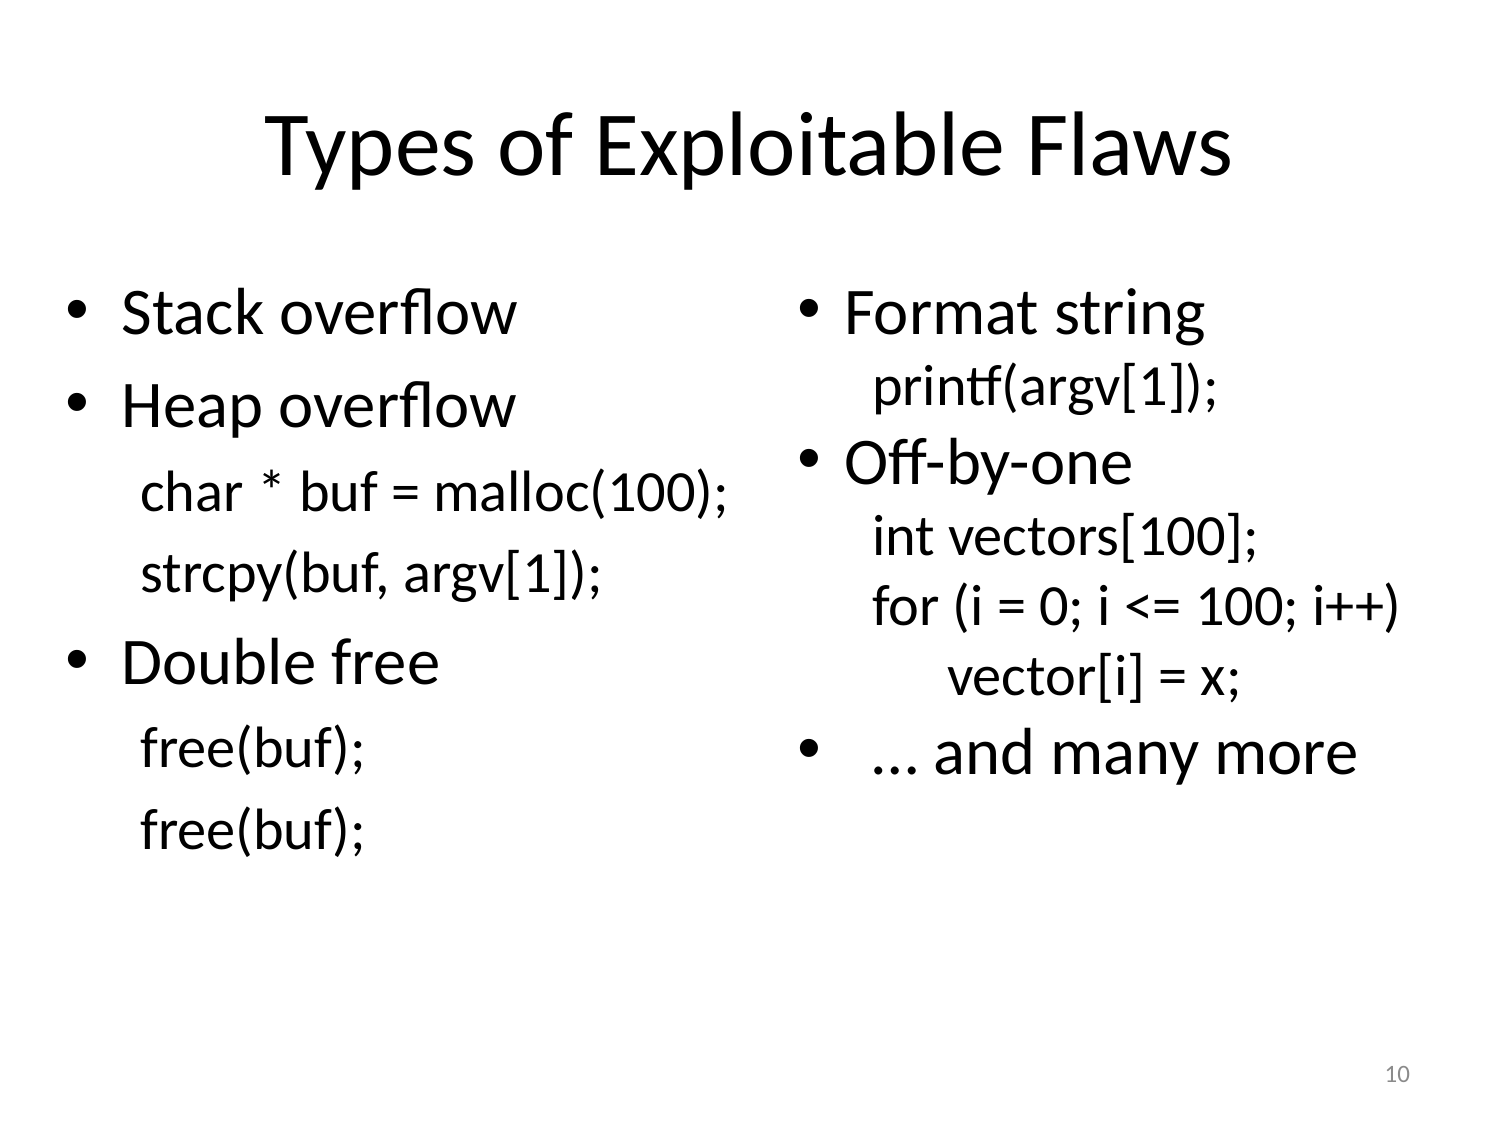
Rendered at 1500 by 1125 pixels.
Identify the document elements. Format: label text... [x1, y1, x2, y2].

list Stack overflow Heap overflow char * buf = malloc(100); strcpy(buf, argv[1]); Double free free(buf); free(buf); [50, 260, 752, 914]
text_box Format string printf(argv[1]); Off-by-one int vectors[100]; for (i = 0; i <= 100; i++) vector[i] = x; … and many more [782, 260, 1478, 795]
slide_number <number> [1074, 1042, 1425, 1103]
title Types of Exploitable Flaws [75, 45, 1425, 233]
